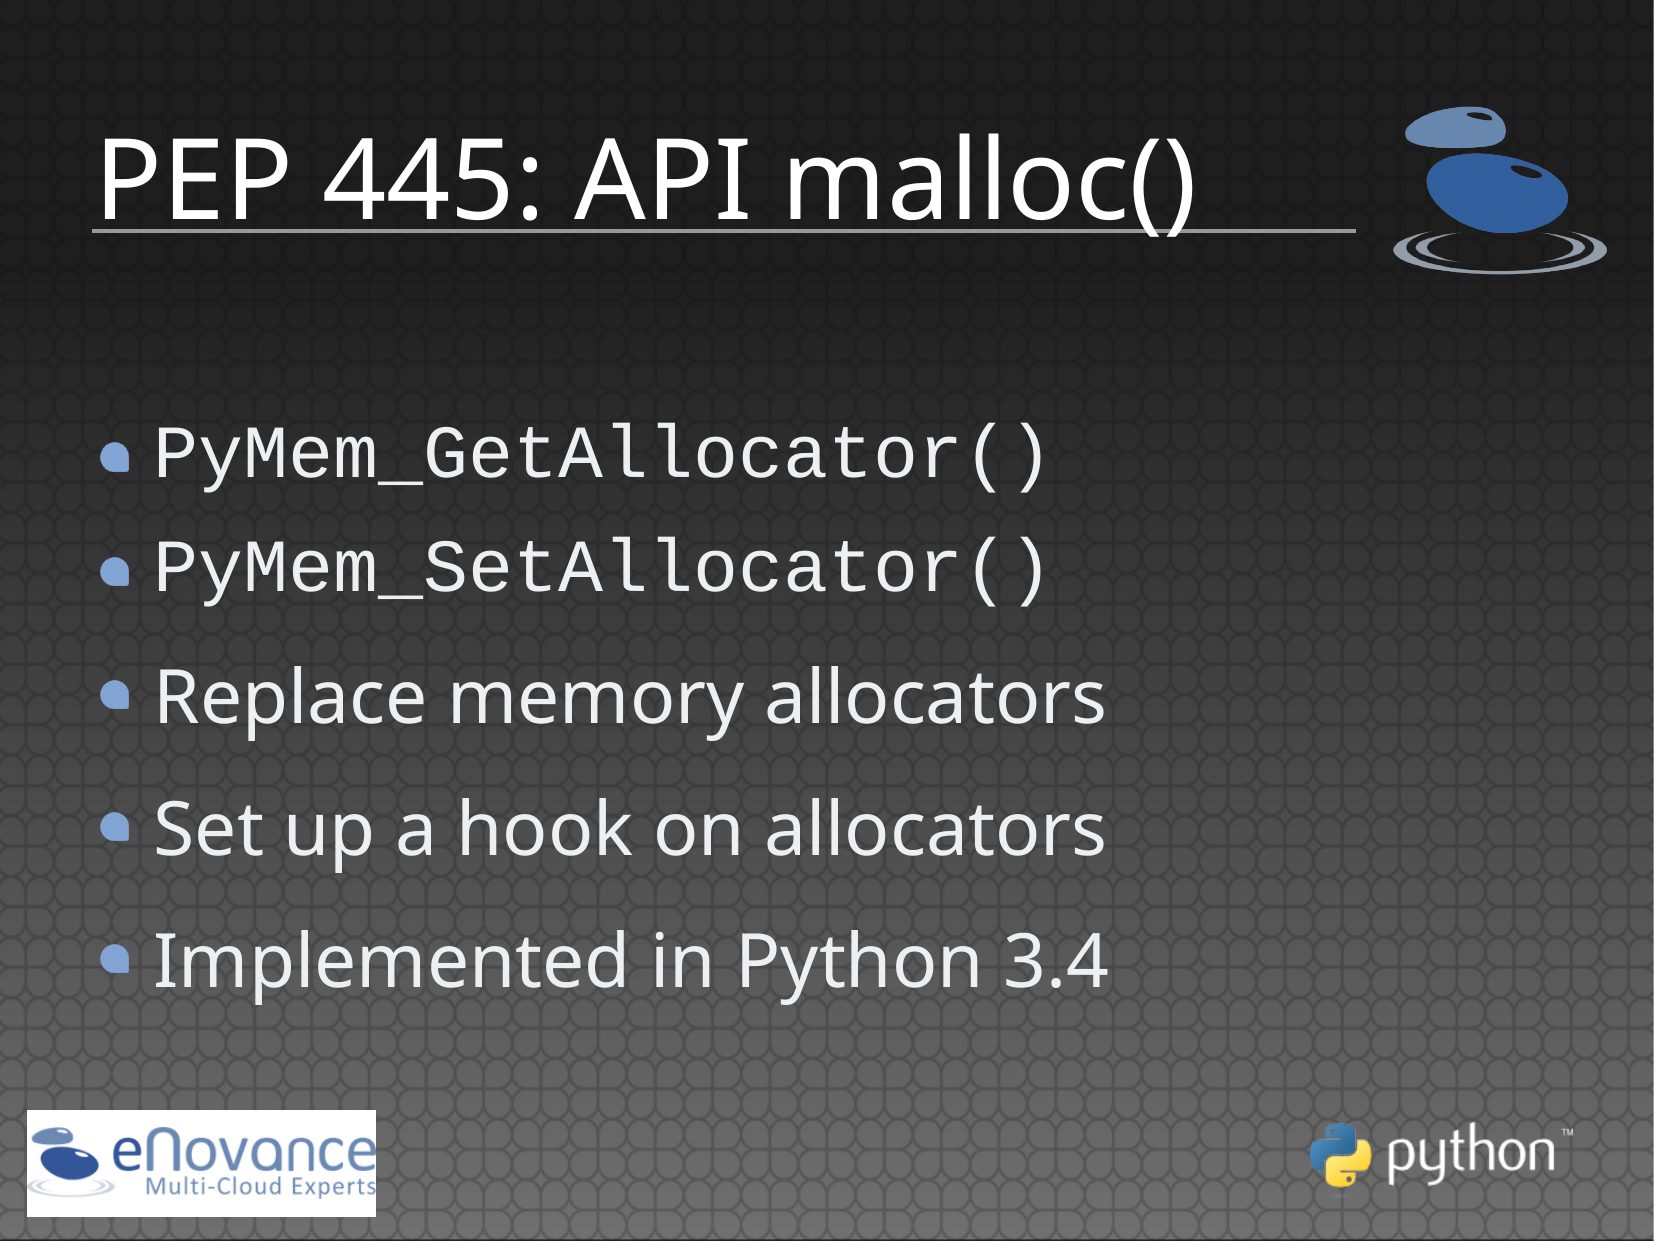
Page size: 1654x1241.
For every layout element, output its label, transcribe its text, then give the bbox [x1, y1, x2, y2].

list PyMem_GetAllocator() PyMem_SetAllocator() Replace memory allocators Set up a hook on allocators Implemented in Python 3.4 [82, 414, 1571, 1094]
picture [0, 0, 1654, 1241]
title PEP 445: API malloc() [94, 100, 1426, 251]
